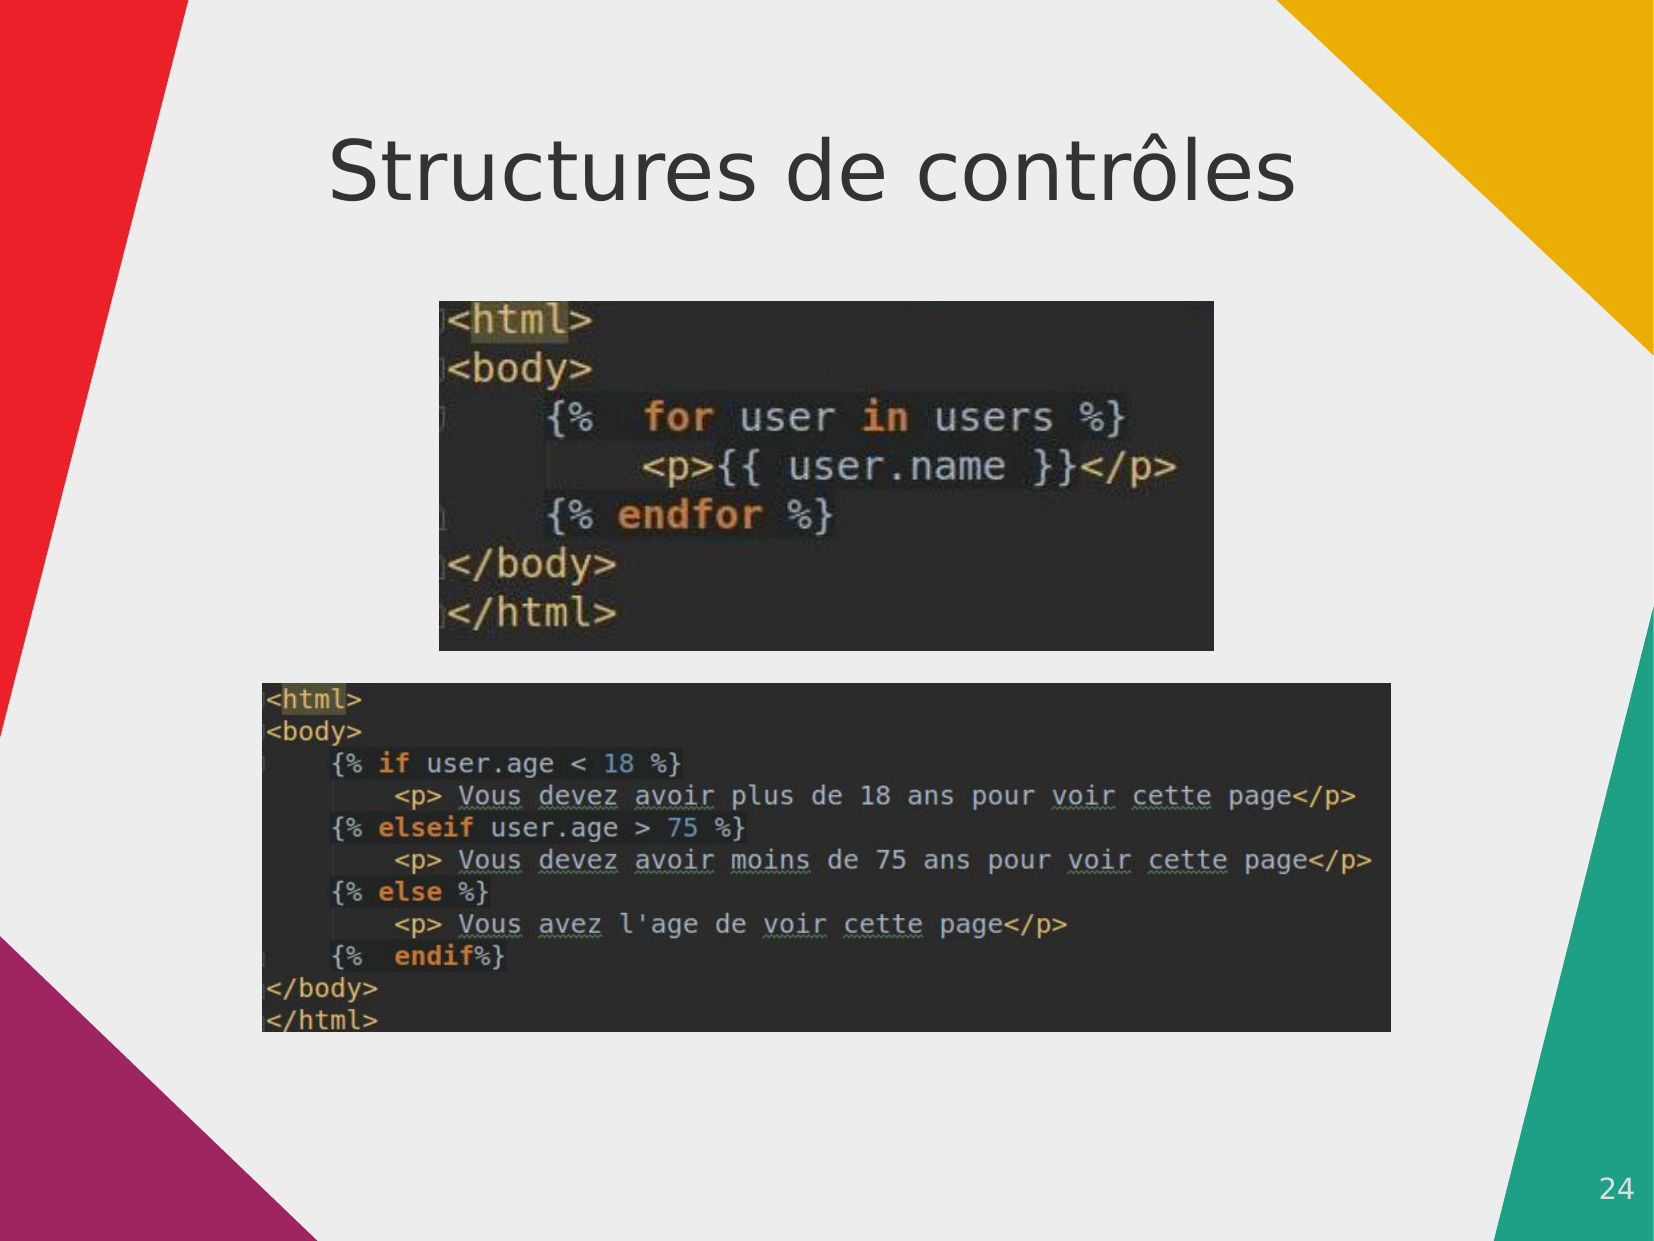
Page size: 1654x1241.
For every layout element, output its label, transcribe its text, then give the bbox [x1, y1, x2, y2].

picture [262, 683, 1391, 1033]
title Structures de contrôles [114, 73, 1539, 271]
picture [439, 301, 1214, 651]
